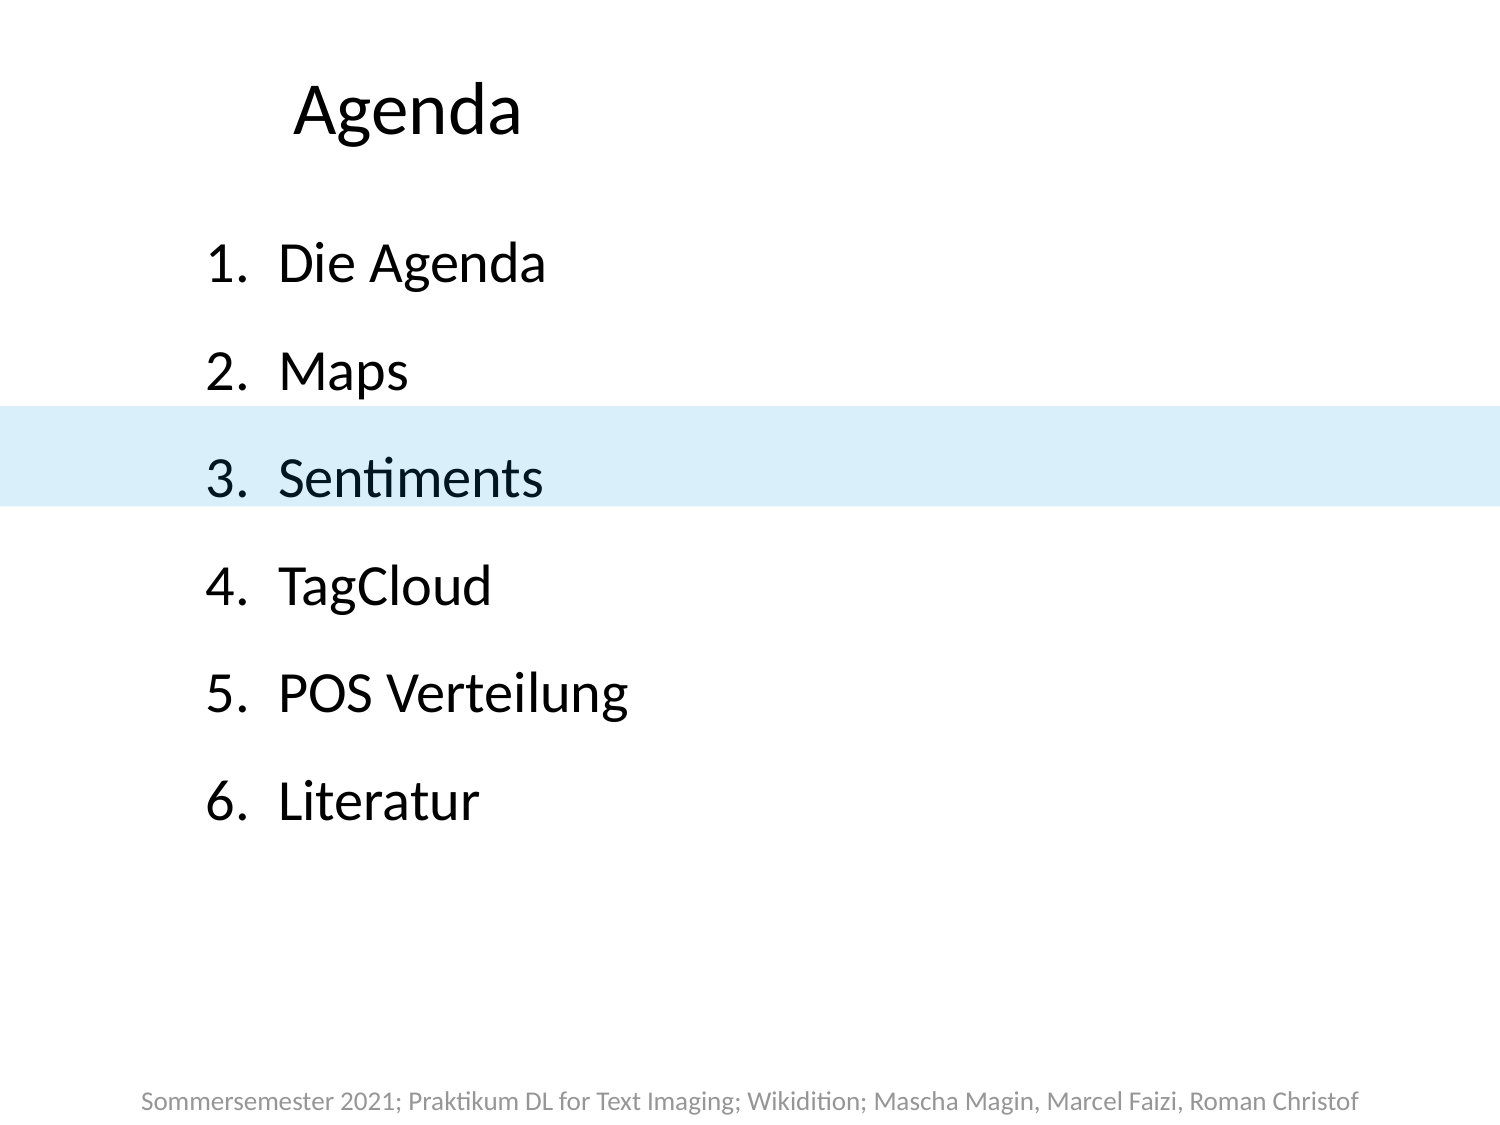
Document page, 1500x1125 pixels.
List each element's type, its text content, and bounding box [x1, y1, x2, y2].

text_box [0, 405, 1500, 507]
title Agenda [282, 59, 534, 150]
